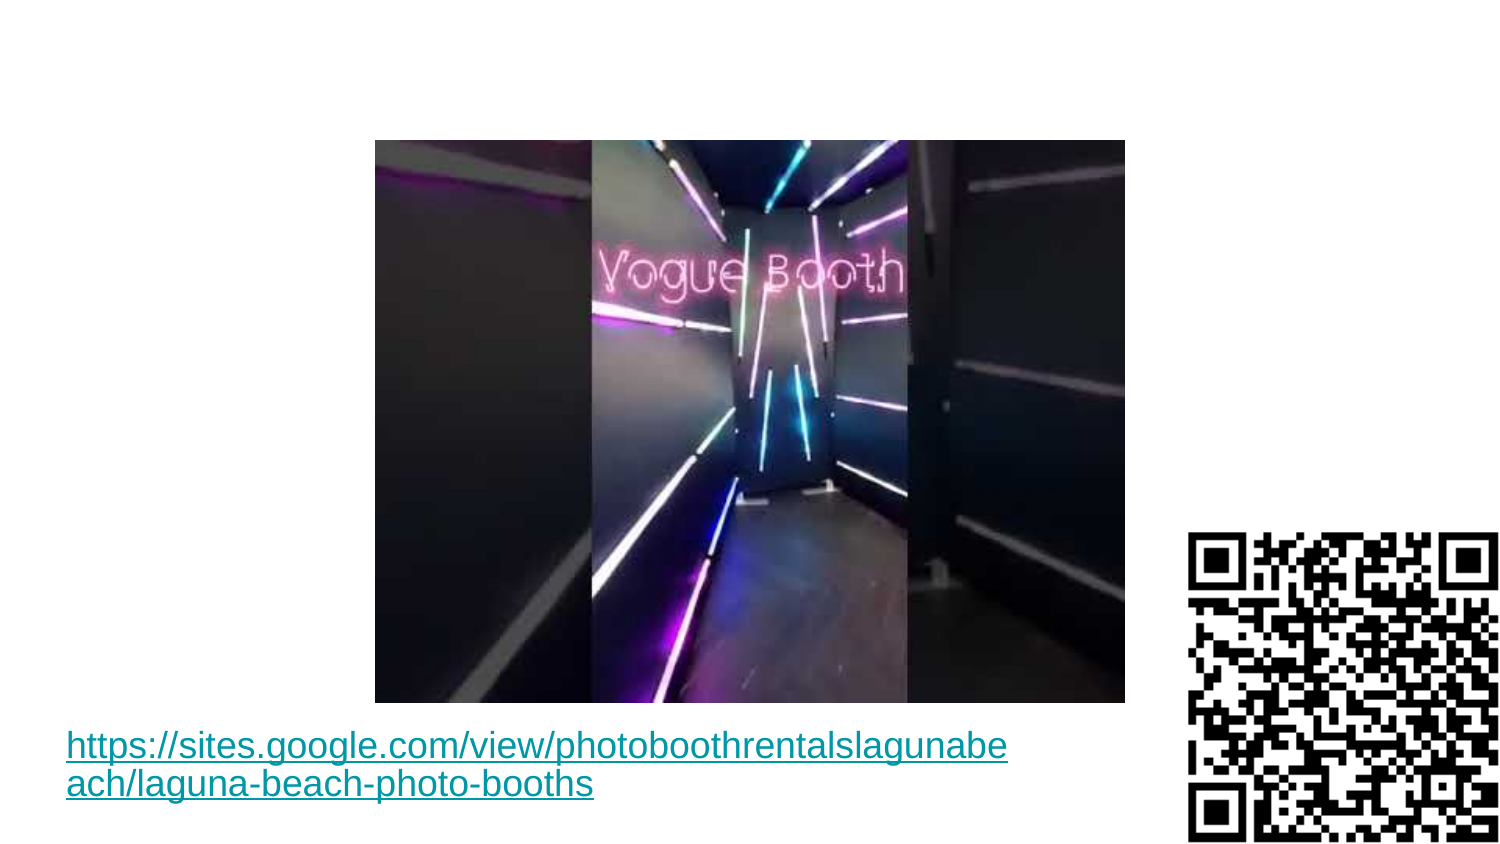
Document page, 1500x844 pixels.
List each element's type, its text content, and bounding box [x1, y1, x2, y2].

picture [1187, 531, 1500, 844]
picture [375, 140, 1125, 704]
list https://sites.google.com/view/photoboothrentalslagunabeach/laguna-beach-photo-booths [51, 694, 1036, 794]
